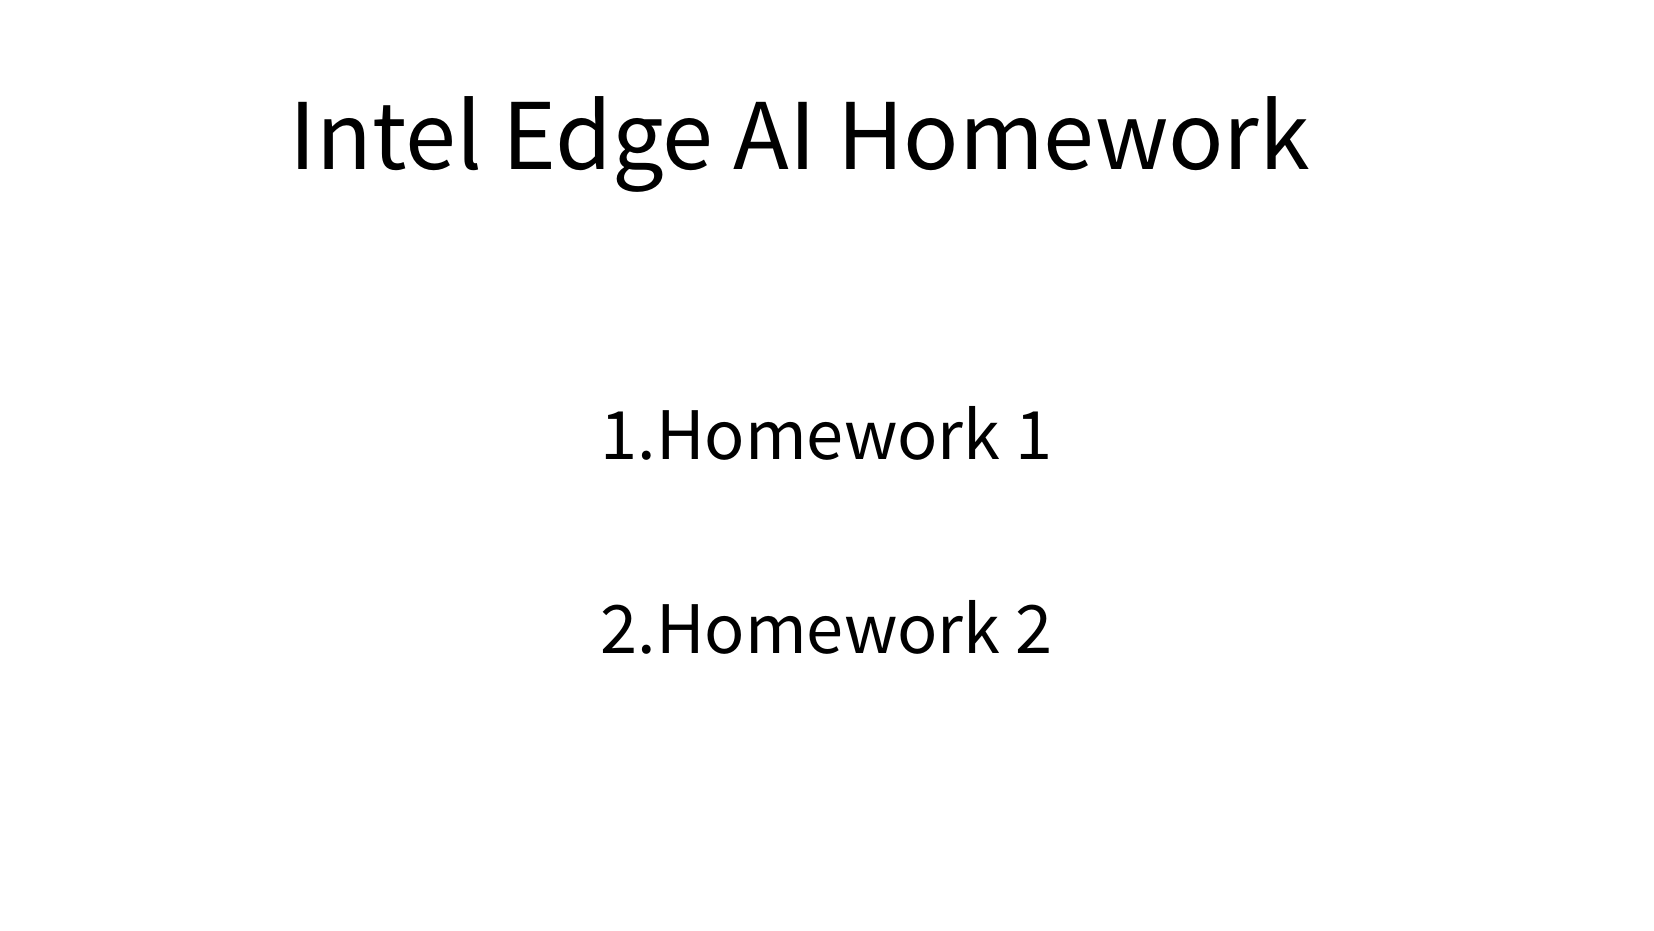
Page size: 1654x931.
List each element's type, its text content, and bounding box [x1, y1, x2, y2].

title Intel Edge AI Homework [0, 51, 1601, 207]
subtitle 1.Homework 1 2.Homework 2 [82, 257, 1571, 798]
